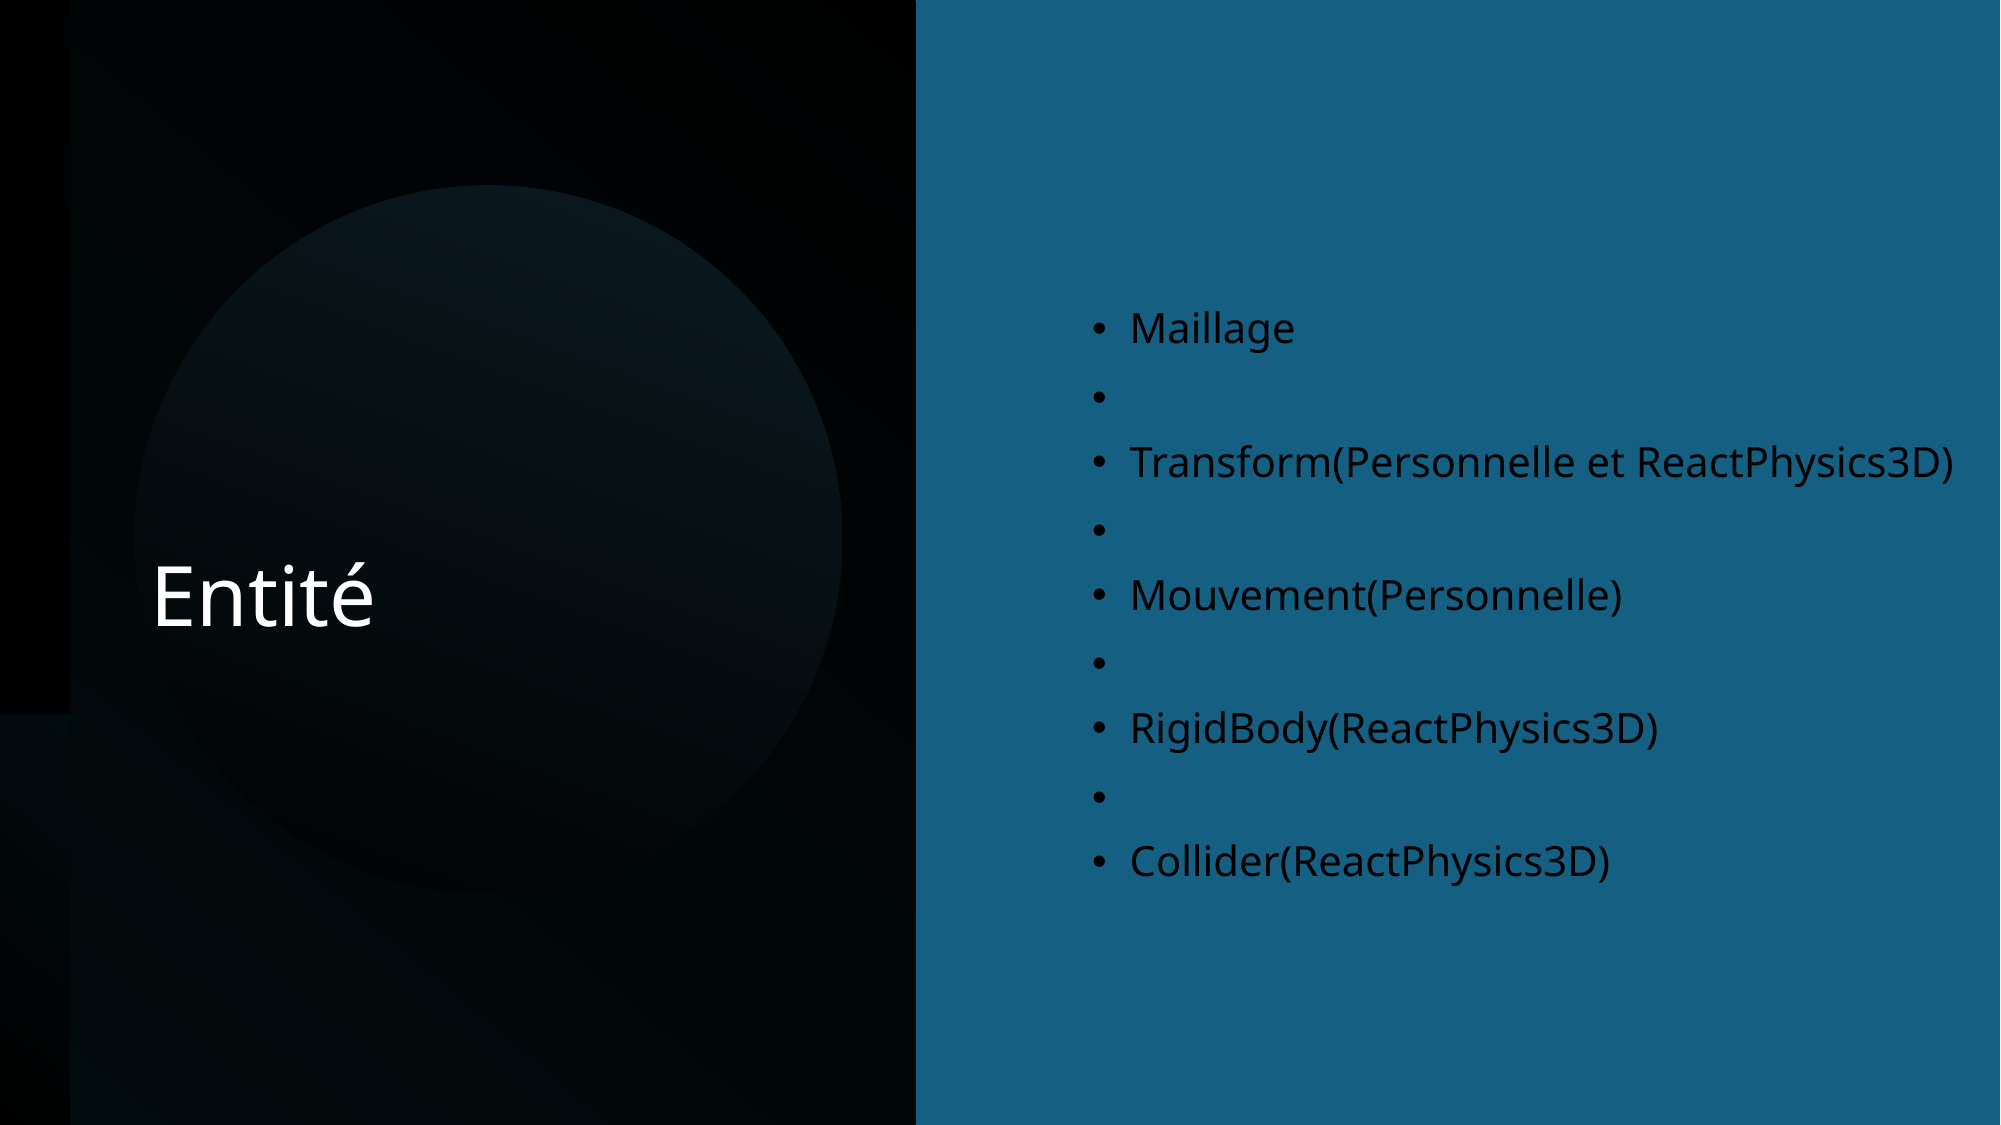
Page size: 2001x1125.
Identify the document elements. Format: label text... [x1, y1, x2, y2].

text_box [0, 0, 2000, 1125]
title Entité [135, 96, 830, 652]
list Maillage Transform(Personnelle et ReactPhysics3D) Mouvement(Personnelle) RigidBody(ReactPhysics3D) Collider(ReactPhysics3D) [1077, 101, 1976, 1022]
